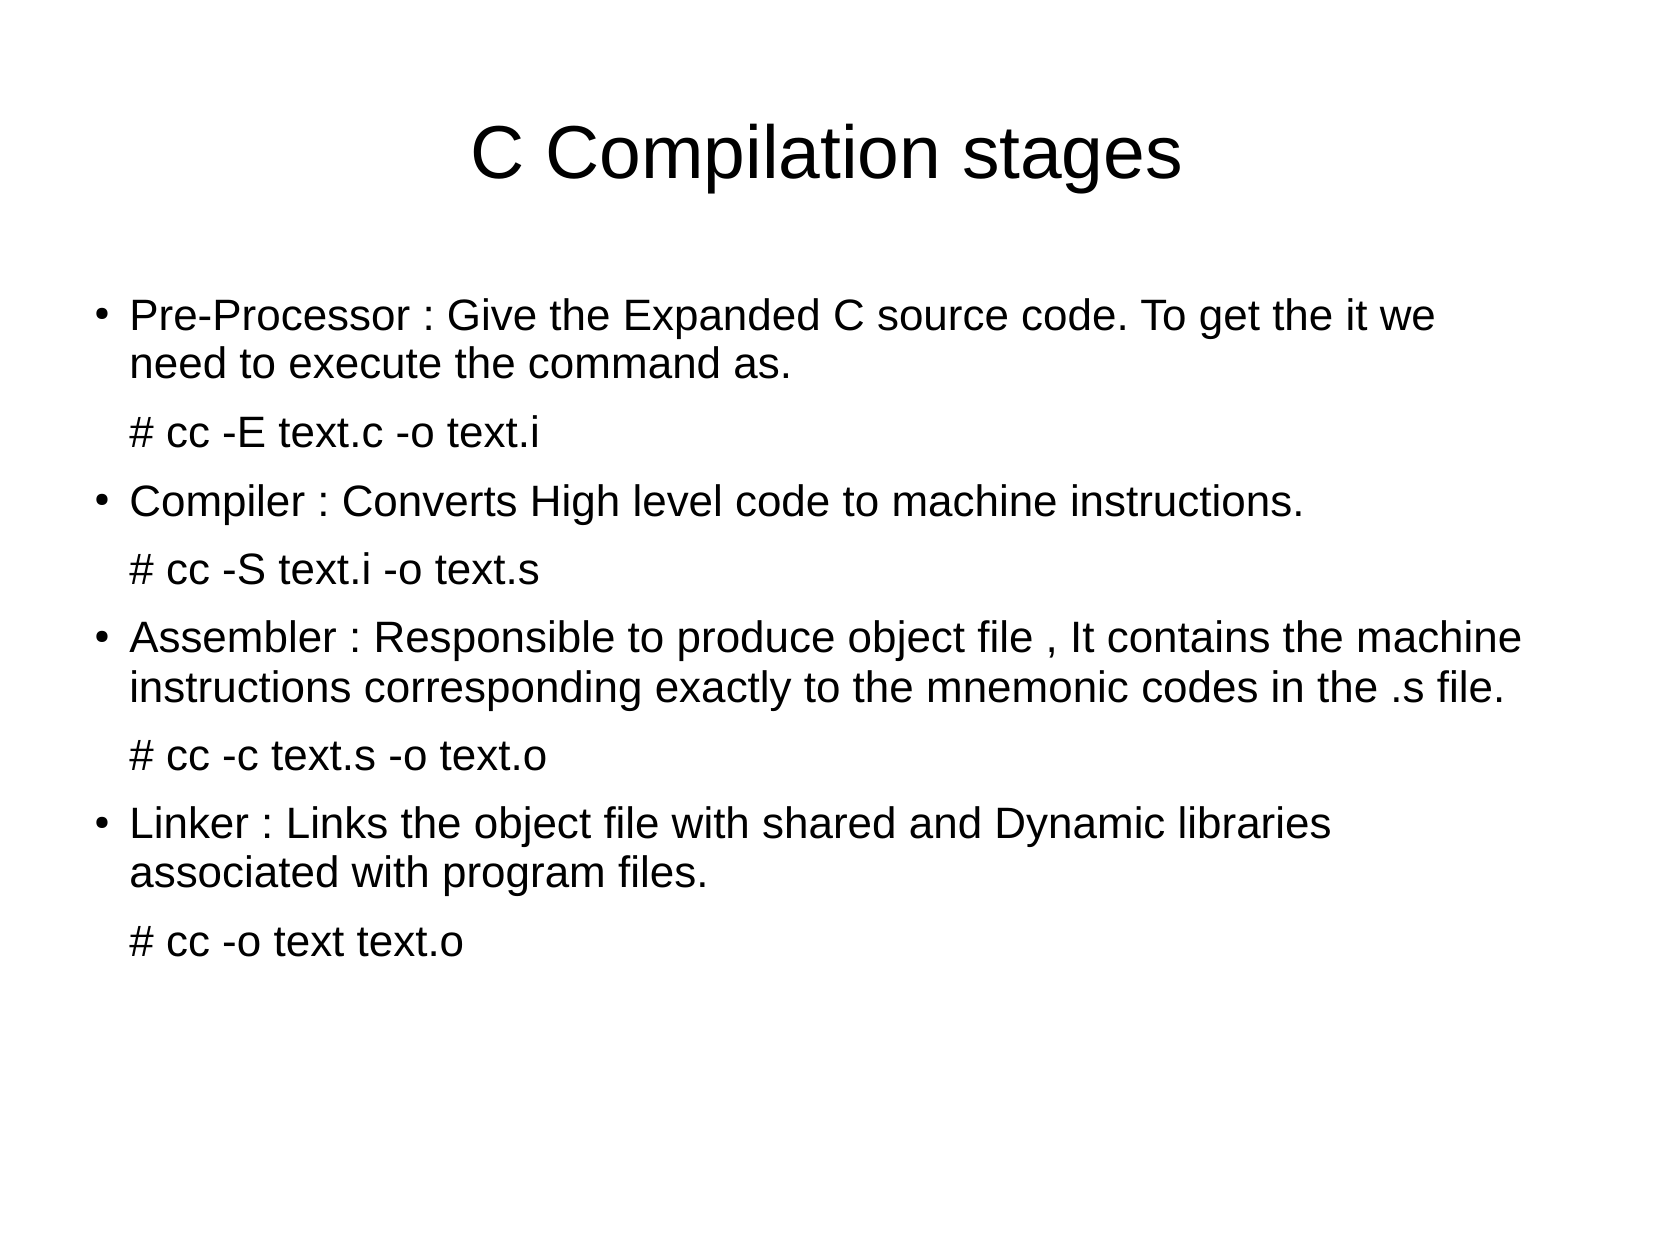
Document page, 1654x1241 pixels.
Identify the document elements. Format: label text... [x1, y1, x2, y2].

title C Compilation stages [82, 49, 1571, 257]
list Pre-Processor : Give the Expanded C source code. To get the it we need to execute the command as. # cc -E text.c -o text.i Compiler : Converts High level code to machine instructions. # cc -S text.i -o text.s Assembler : Responsible to produce object file , It contains the machine instructions corresponding exactly to the mnemonic codes in the .s file. # cc -c text.s -o text.o Linker : Links the object file with shared and Dynamic libraries associated with program files. # cc -o text text.o [82, 290, 1538, 1010]
